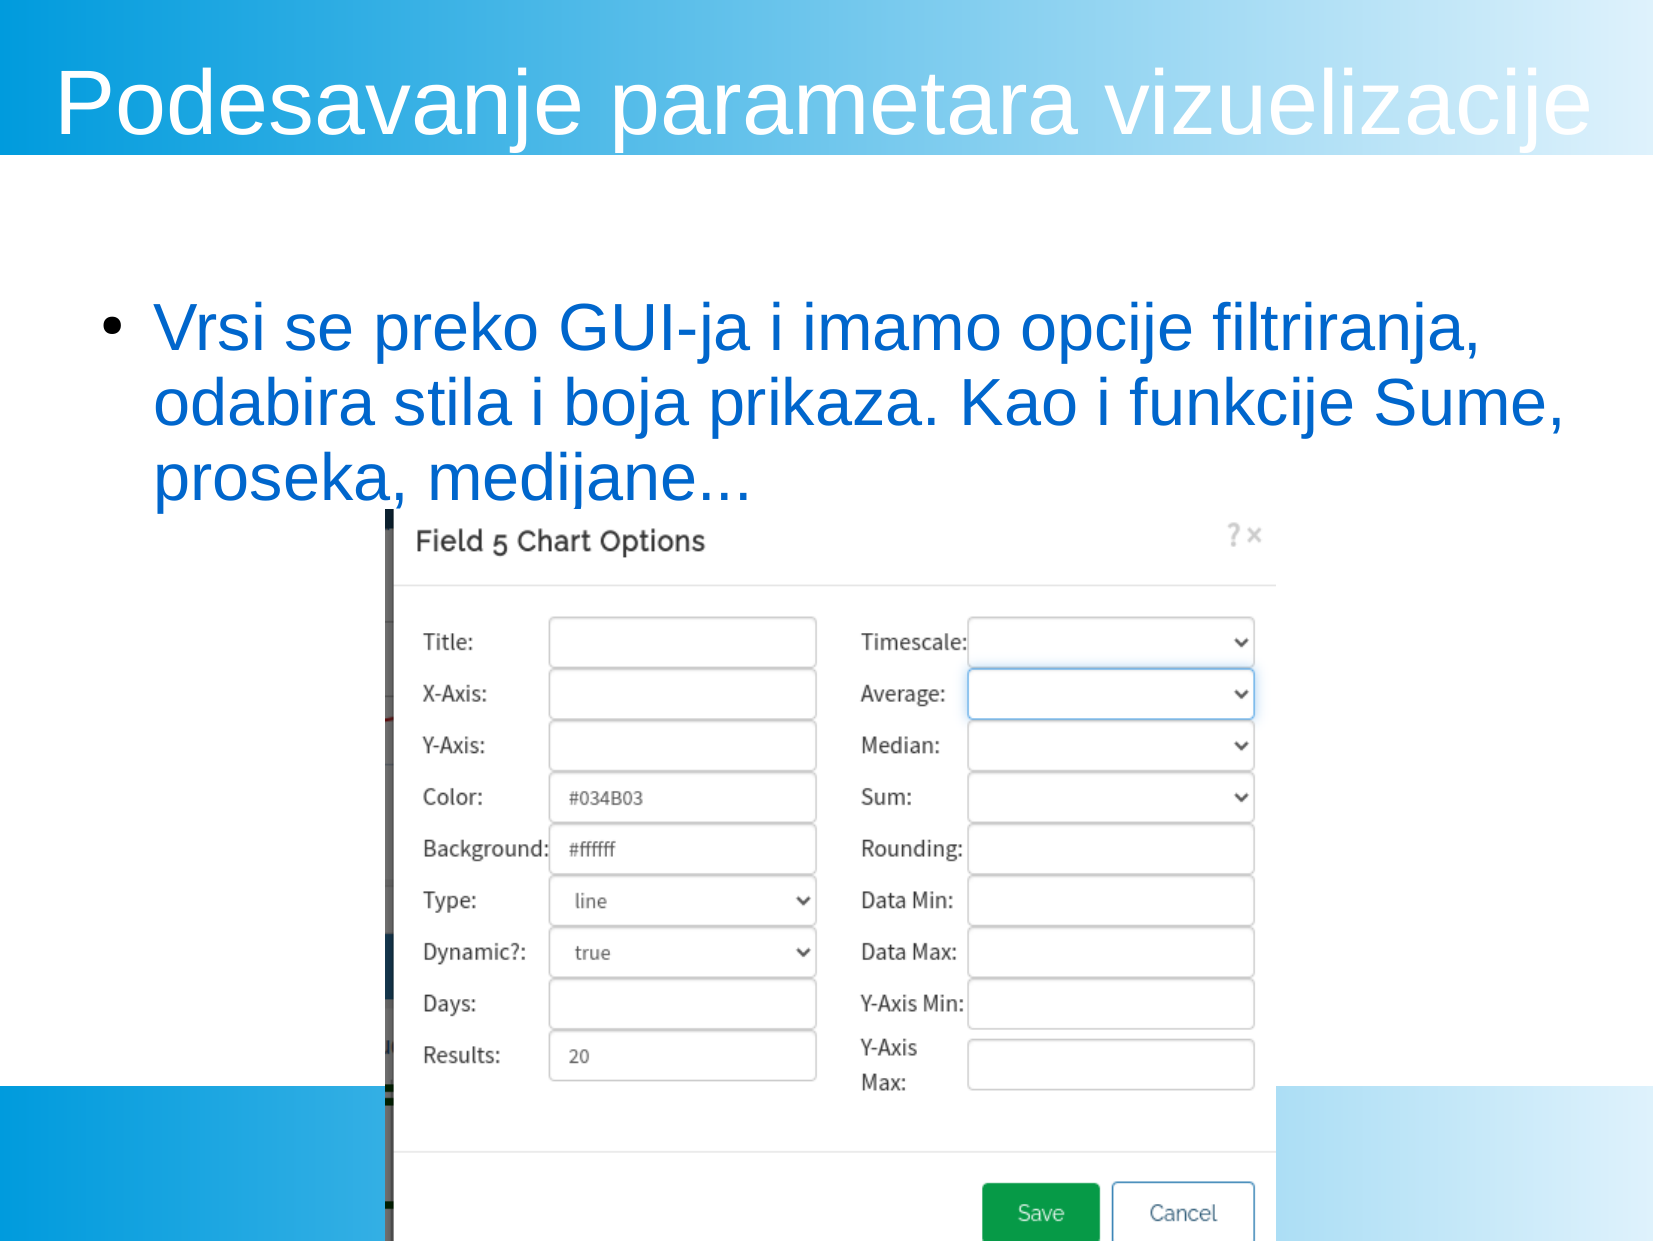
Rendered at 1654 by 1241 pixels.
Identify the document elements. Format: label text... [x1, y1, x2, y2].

title Podesavanje parametara vizuelizacije [0, 0, 1651, 206]
picture [385, 509, 1276, 1241]
list Vrsi se preko GUI-ja i imamo opcije filtriranja, odabira stila i boja prikaza. Kao i funkcije Sume, proseka, medijane... [82, 290, 1571, 1010]
